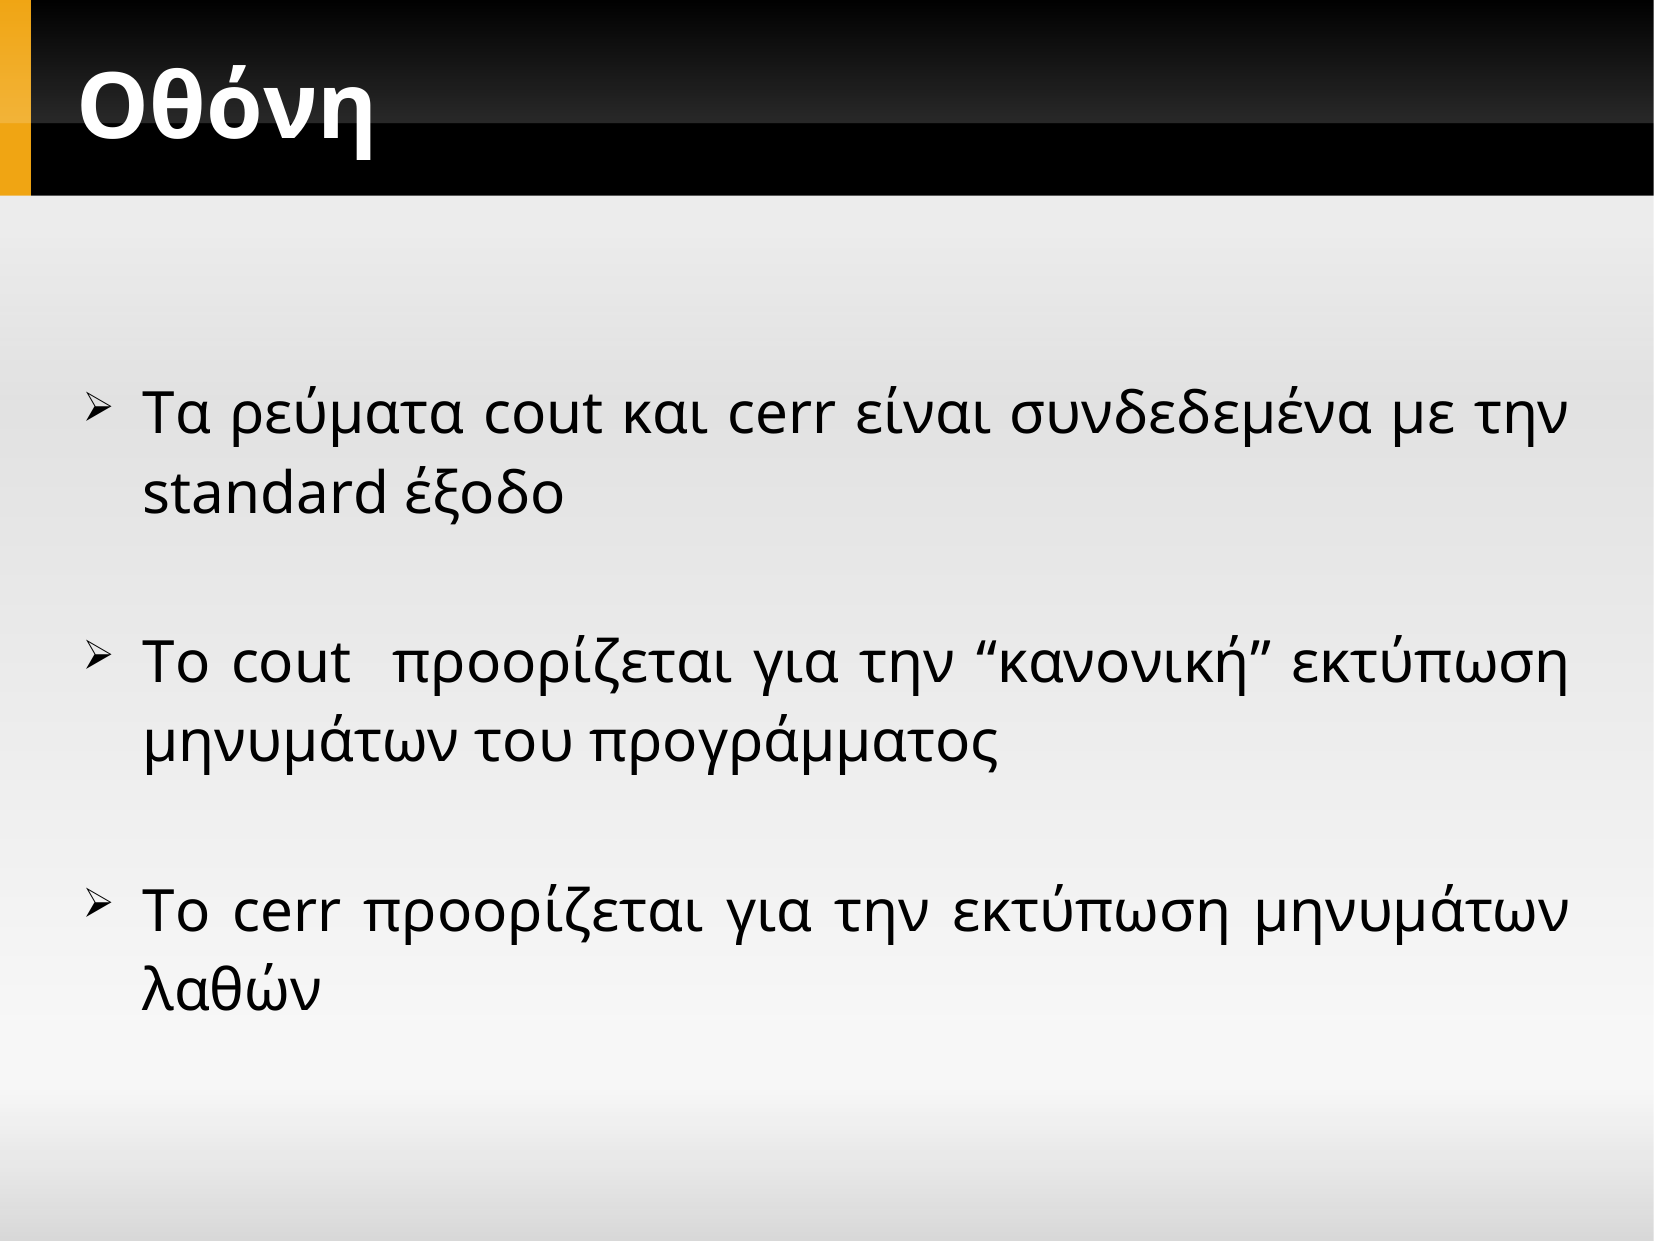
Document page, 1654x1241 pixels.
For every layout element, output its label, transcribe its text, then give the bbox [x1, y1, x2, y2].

picture [0, 0, 1654, 1241]
title Οθόνη [76, 0, 1565, 208]
subtitle Τα ρεύματα cout και cerr είναι συνδεδεμένα με την standard έξοδο Το cout προορίζεται για την “κανονική” εκτύπωση μηνυμάτων του προγράμματος Το cerr προορίζεται για την εκτύπωση μηνυμάτων λαθών [82, 297, 1571, 1102]
